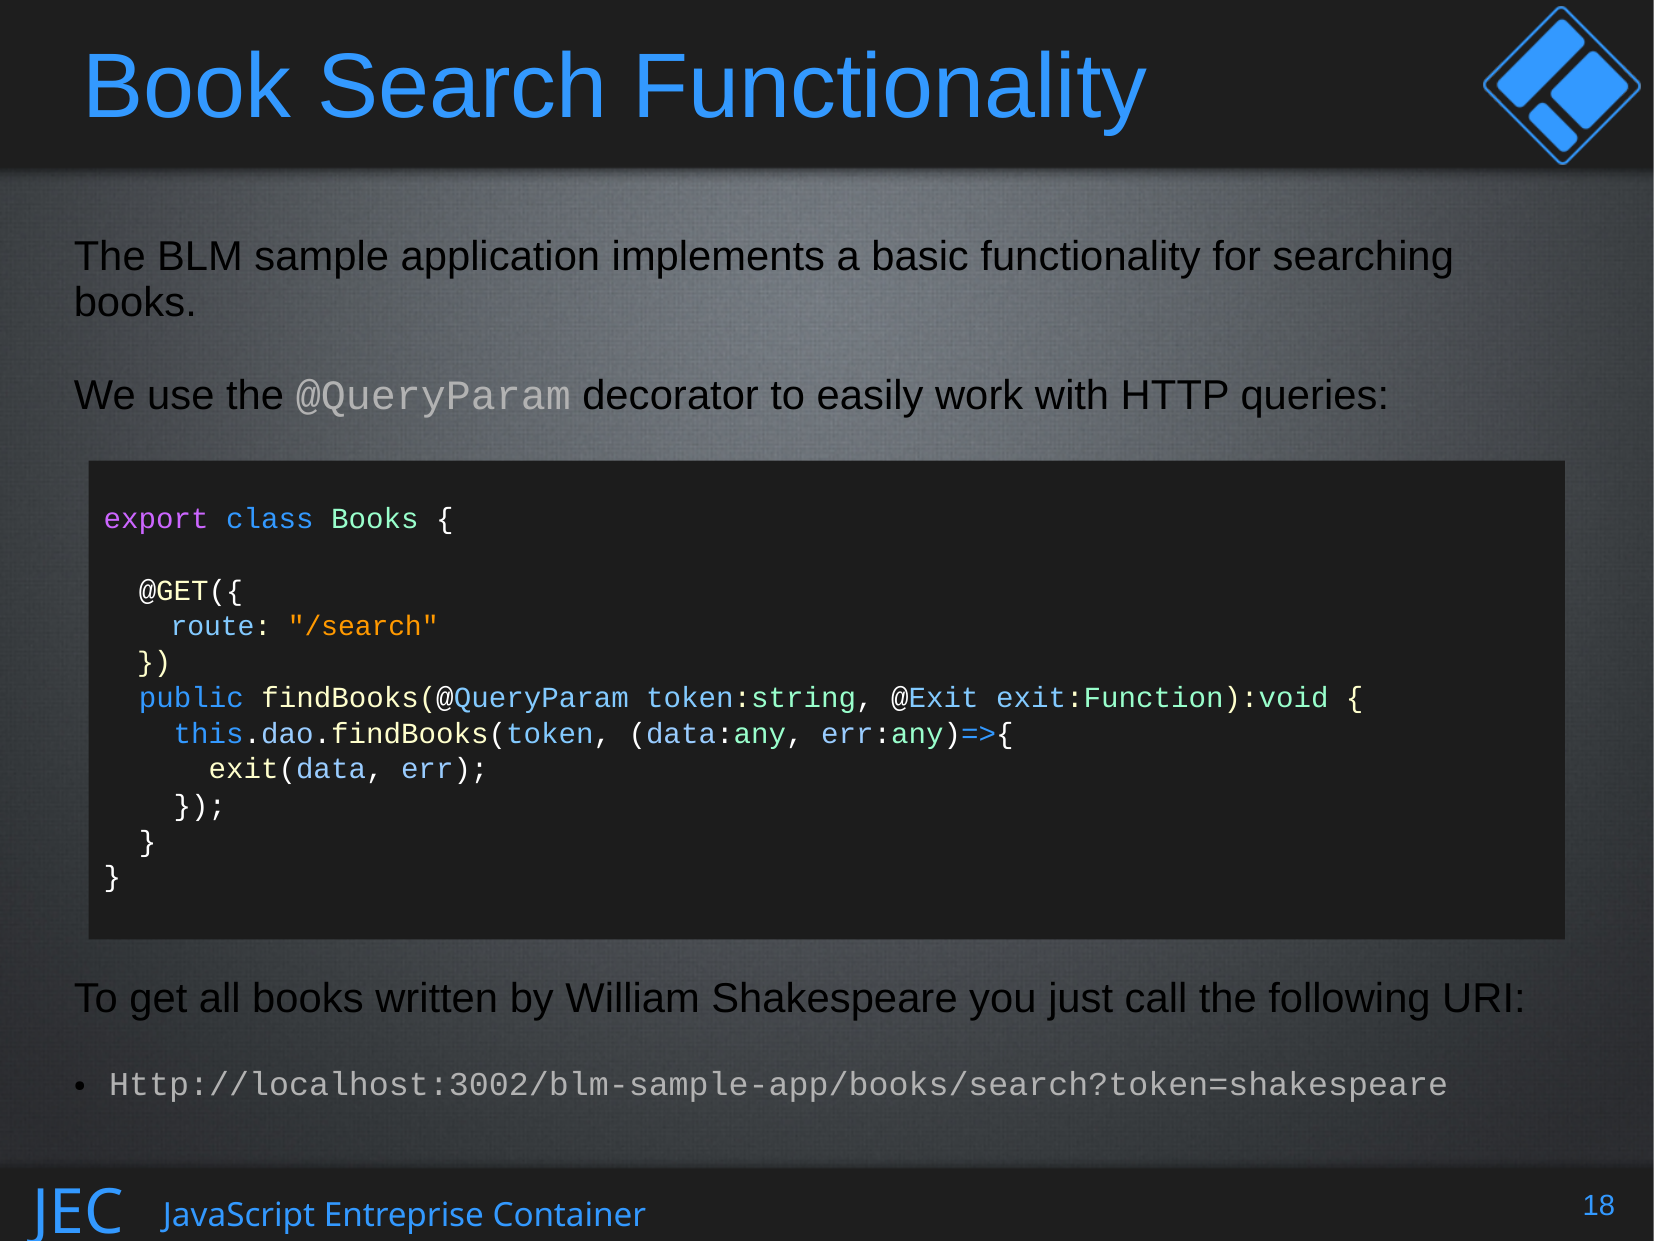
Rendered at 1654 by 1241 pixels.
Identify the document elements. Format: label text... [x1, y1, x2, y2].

text_box 18 [744, 1181, 1630, 1229]
title Book Search Functionality [82, 23, 1441, 147]
text_box export class Books { @GET({ route: "/search" }) public findBooks(@QueryParam token:string, @Exit exit:Function):void { this.dao.findBooks(token, (data:any, err:any)=>{ exit(data, err); }); } } [88, 460, 1565, 917]
text_box To get all books written by William Shakespeare you just call the following URI: Http://localhost:3002/blm-sample-app/books/search?token=shakespeare [59, 967, 1595, 1123]
text_box The BLM sample application implements a basic functionality for searching books. We use the @QueryParam decorator to easily work with HTTP queries: [59, 225, 1595, 430]
text_box JEC [17, 1159, 149, 1241]
picture [0, 0, 1654, 1241]
text_box JavaScript Entreprise Container [148, 1183, 651, 1241]
